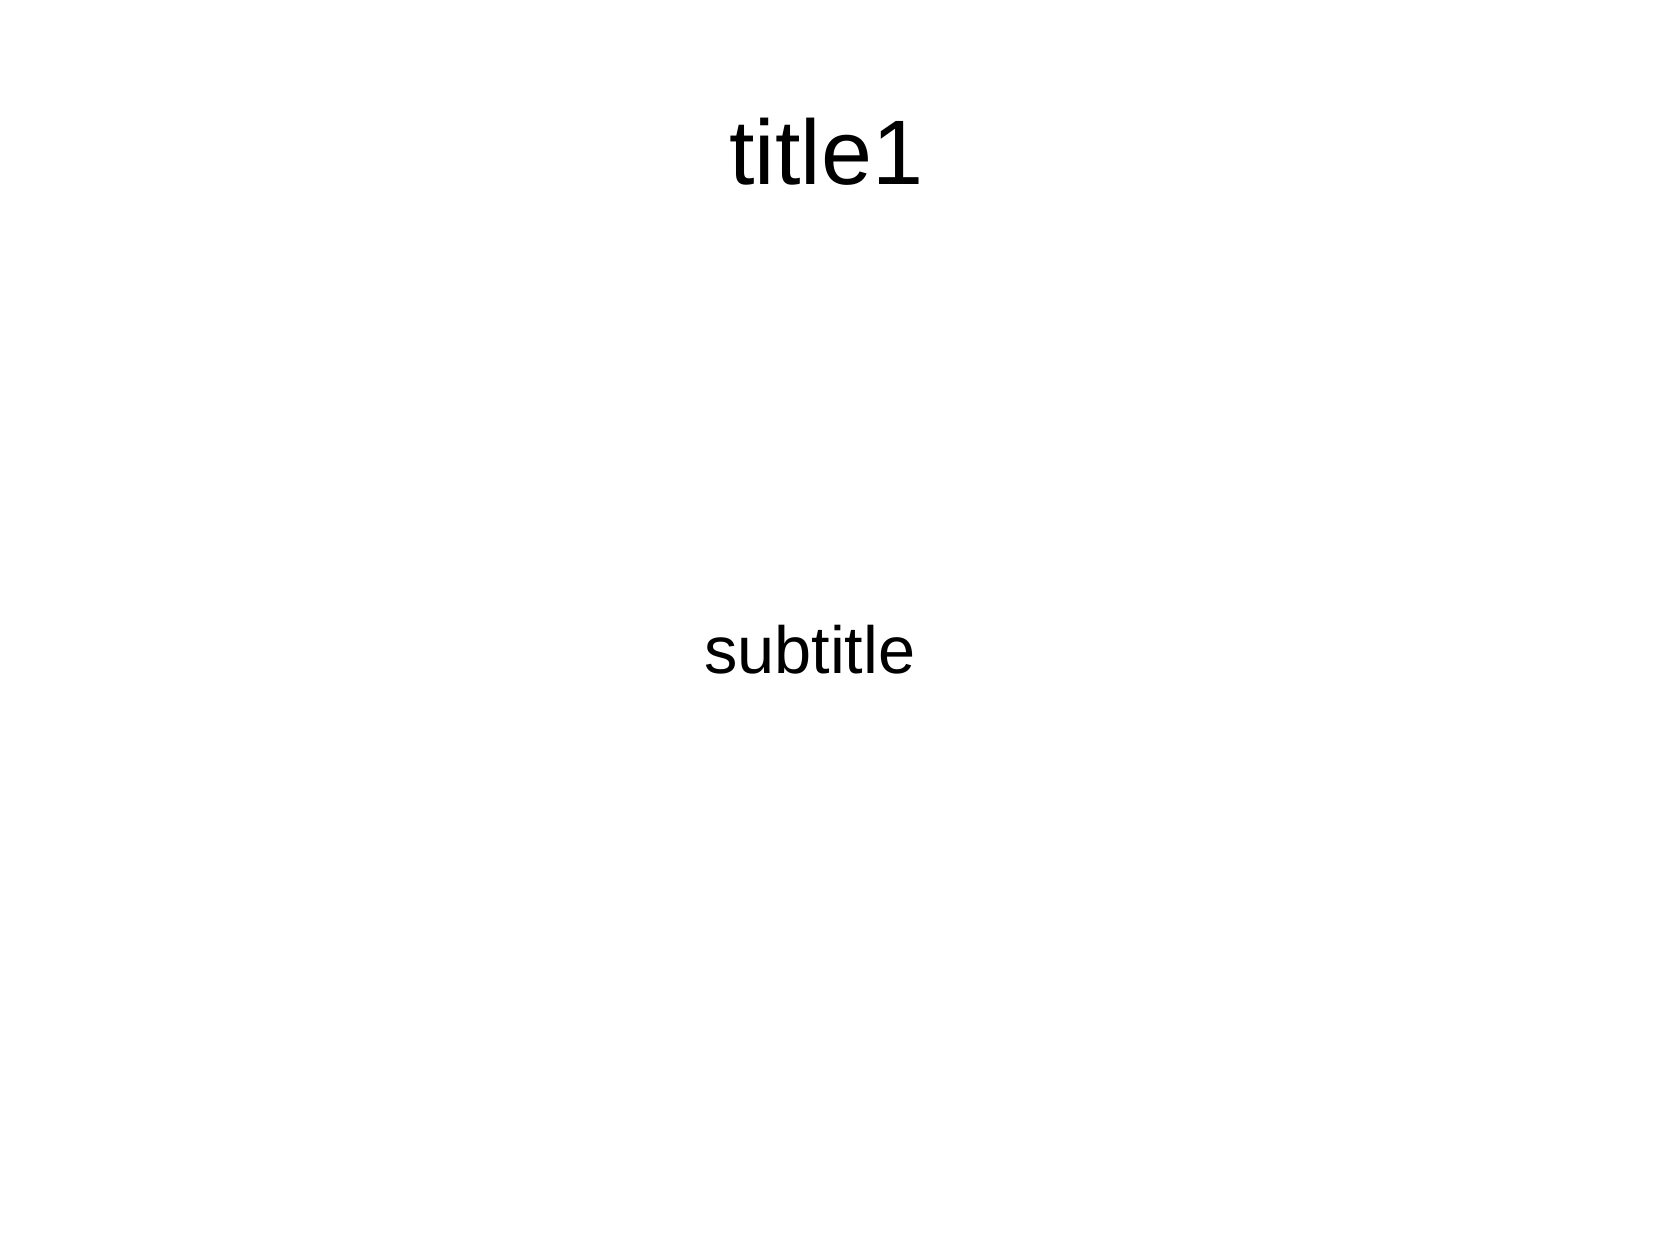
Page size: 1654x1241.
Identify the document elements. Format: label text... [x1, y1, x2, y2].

subtitle subtitle [82, 290, 1538, 1010]
title title1 [82, 49, 1571, 257]
